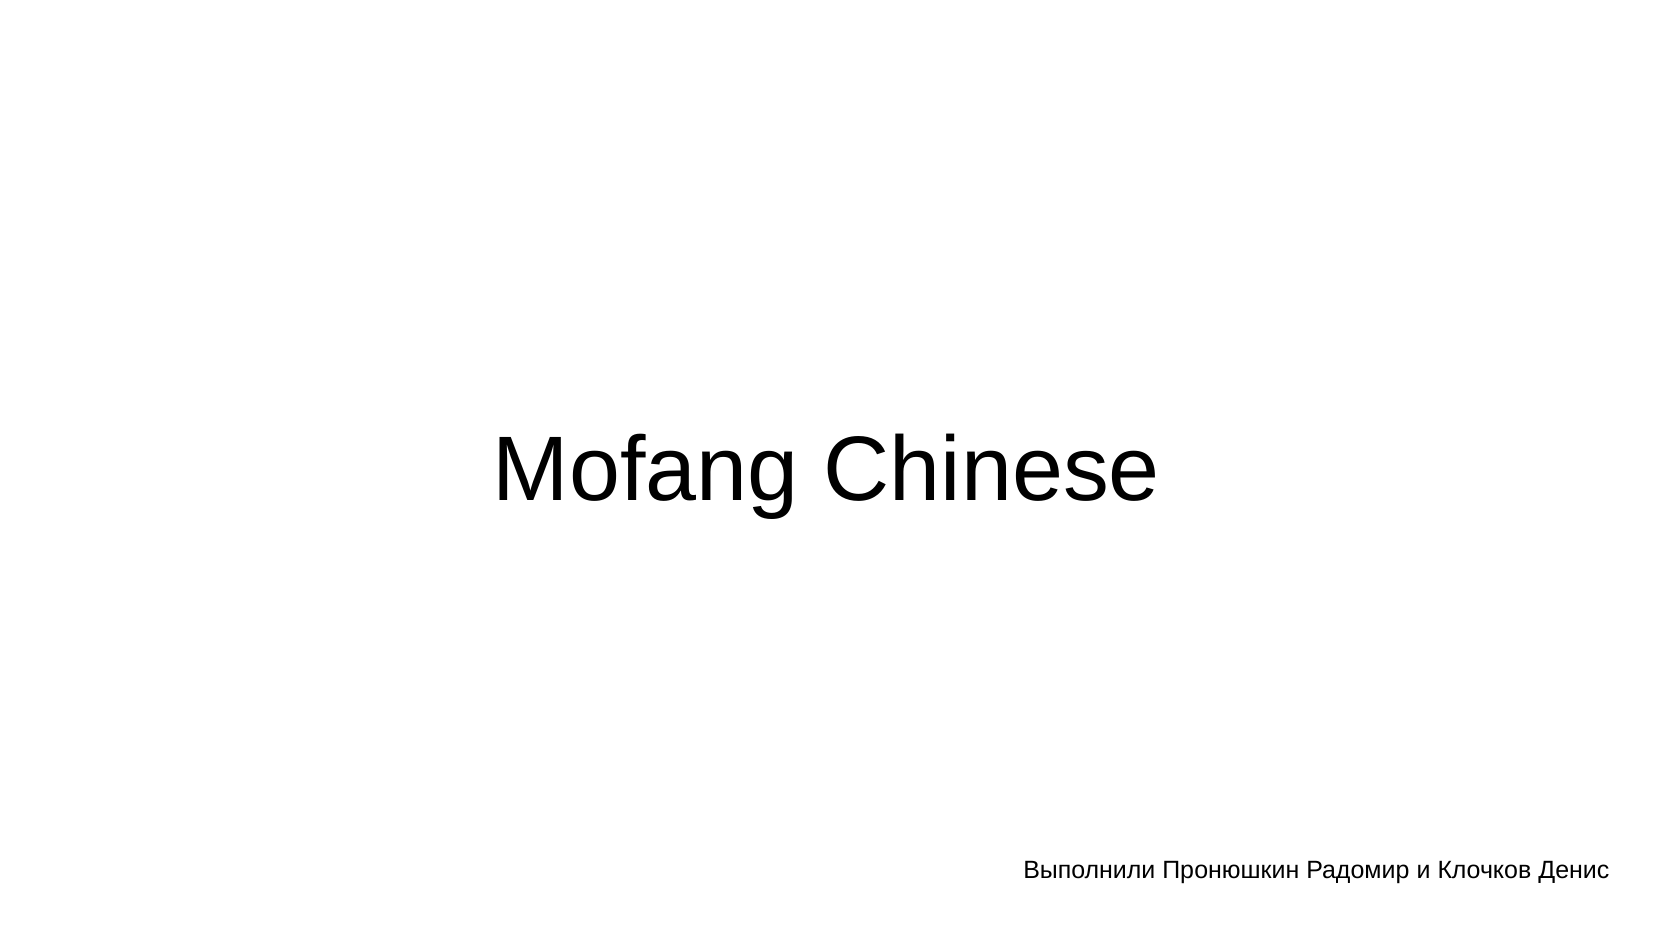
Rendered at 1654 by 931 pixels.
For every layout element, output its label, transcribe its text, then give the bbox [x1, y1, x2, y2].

subtitle Выполнили Пронюшкин Радомир и Клочков Денис [708, 795, 1654, 931]
title Mofang Chinese [82, 391, 1571, 547]
